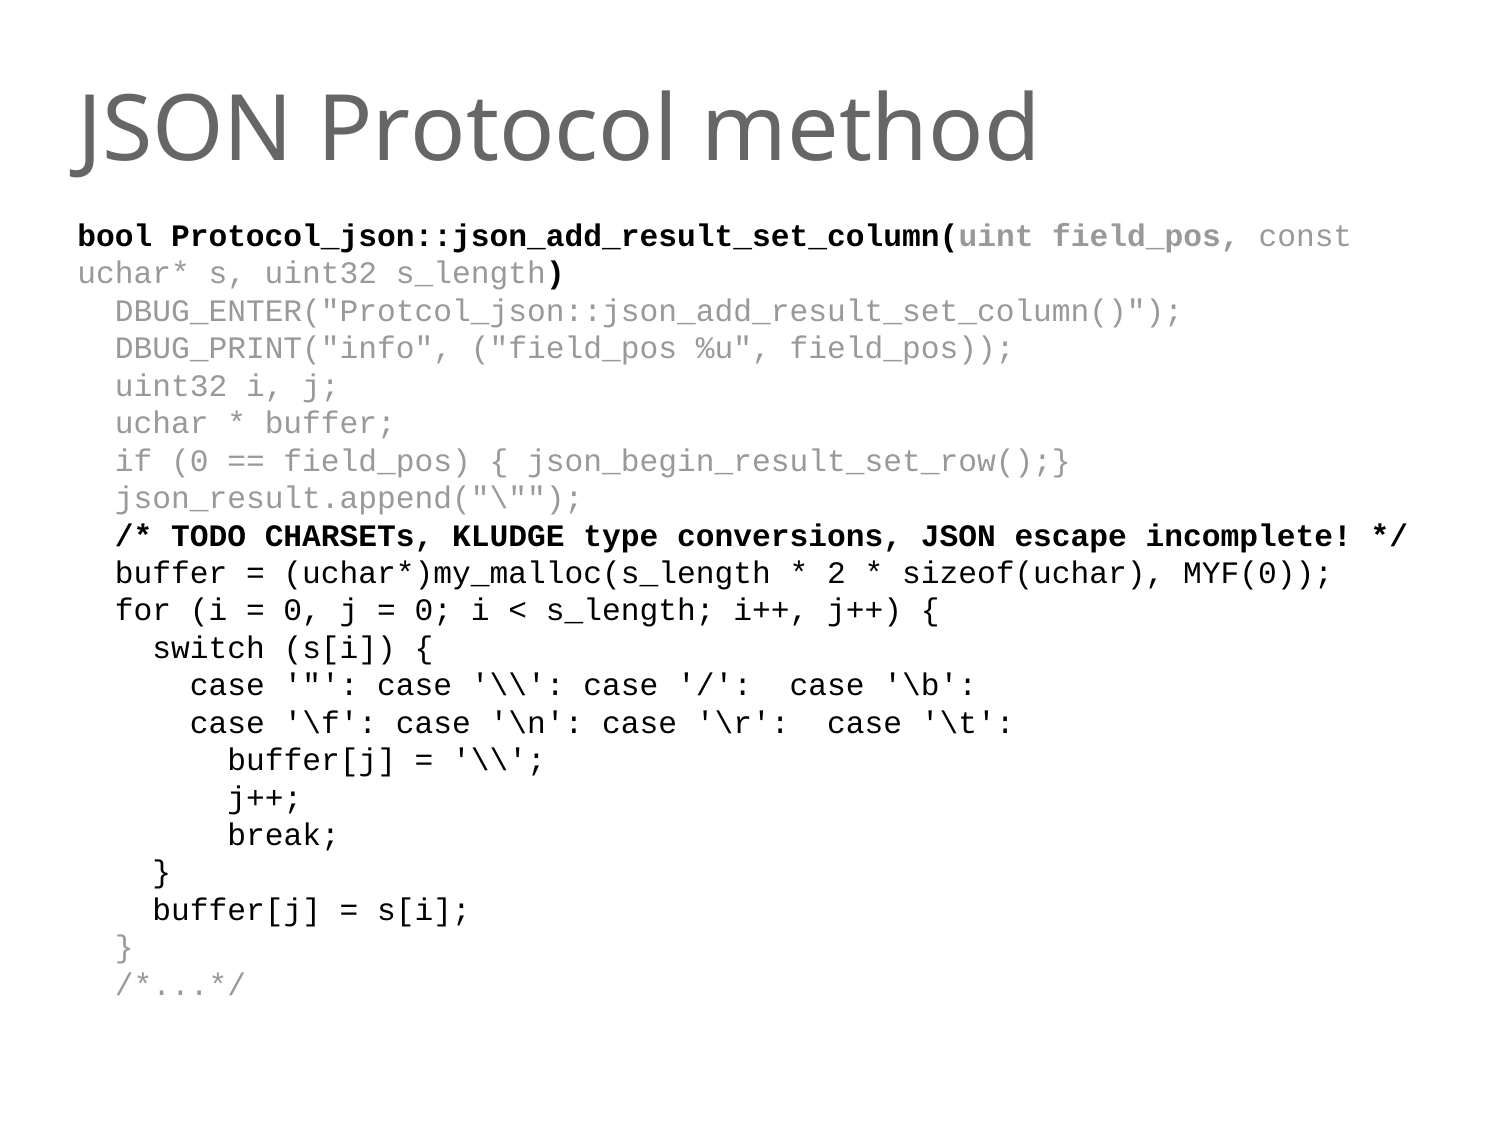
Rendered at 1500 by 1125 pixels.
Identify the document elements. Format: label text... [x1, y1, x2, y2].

text_box bool Protocol_json::json_add_result_set_column(uint field_pos, const uchar* s, uint32 s_length) DBUG_ENTER("Protcol_json::json_add_result_set_column()"); DBUG_PRINT("info", ("field_pos %u", field_pos)); uint32 i, j; uchar * buffer; if (0 == field_pos) { json_begin_result_set_row();} json_result.append("\""); /* TODO CHARSETs, KLUDGE type conversions, JSON escape incomplete! */ buffer = (uchar*)my_malloc(s_length * 2 * sizeof(uchar), MYF(0)); for (i = 0, j = 0; i < s_length; i++, j++) { switch (s[i]) { case '"': case '\\': case '/': case '\b': case '\f': case '\n': case '\r': case '\t': buffer[j] = '\\'; j++; break; } buffer[j] = s[i]; } /*...*/ [62, 207, 1438, 1125]
title JSON Protocol method [62, 0, 1438, 207]
